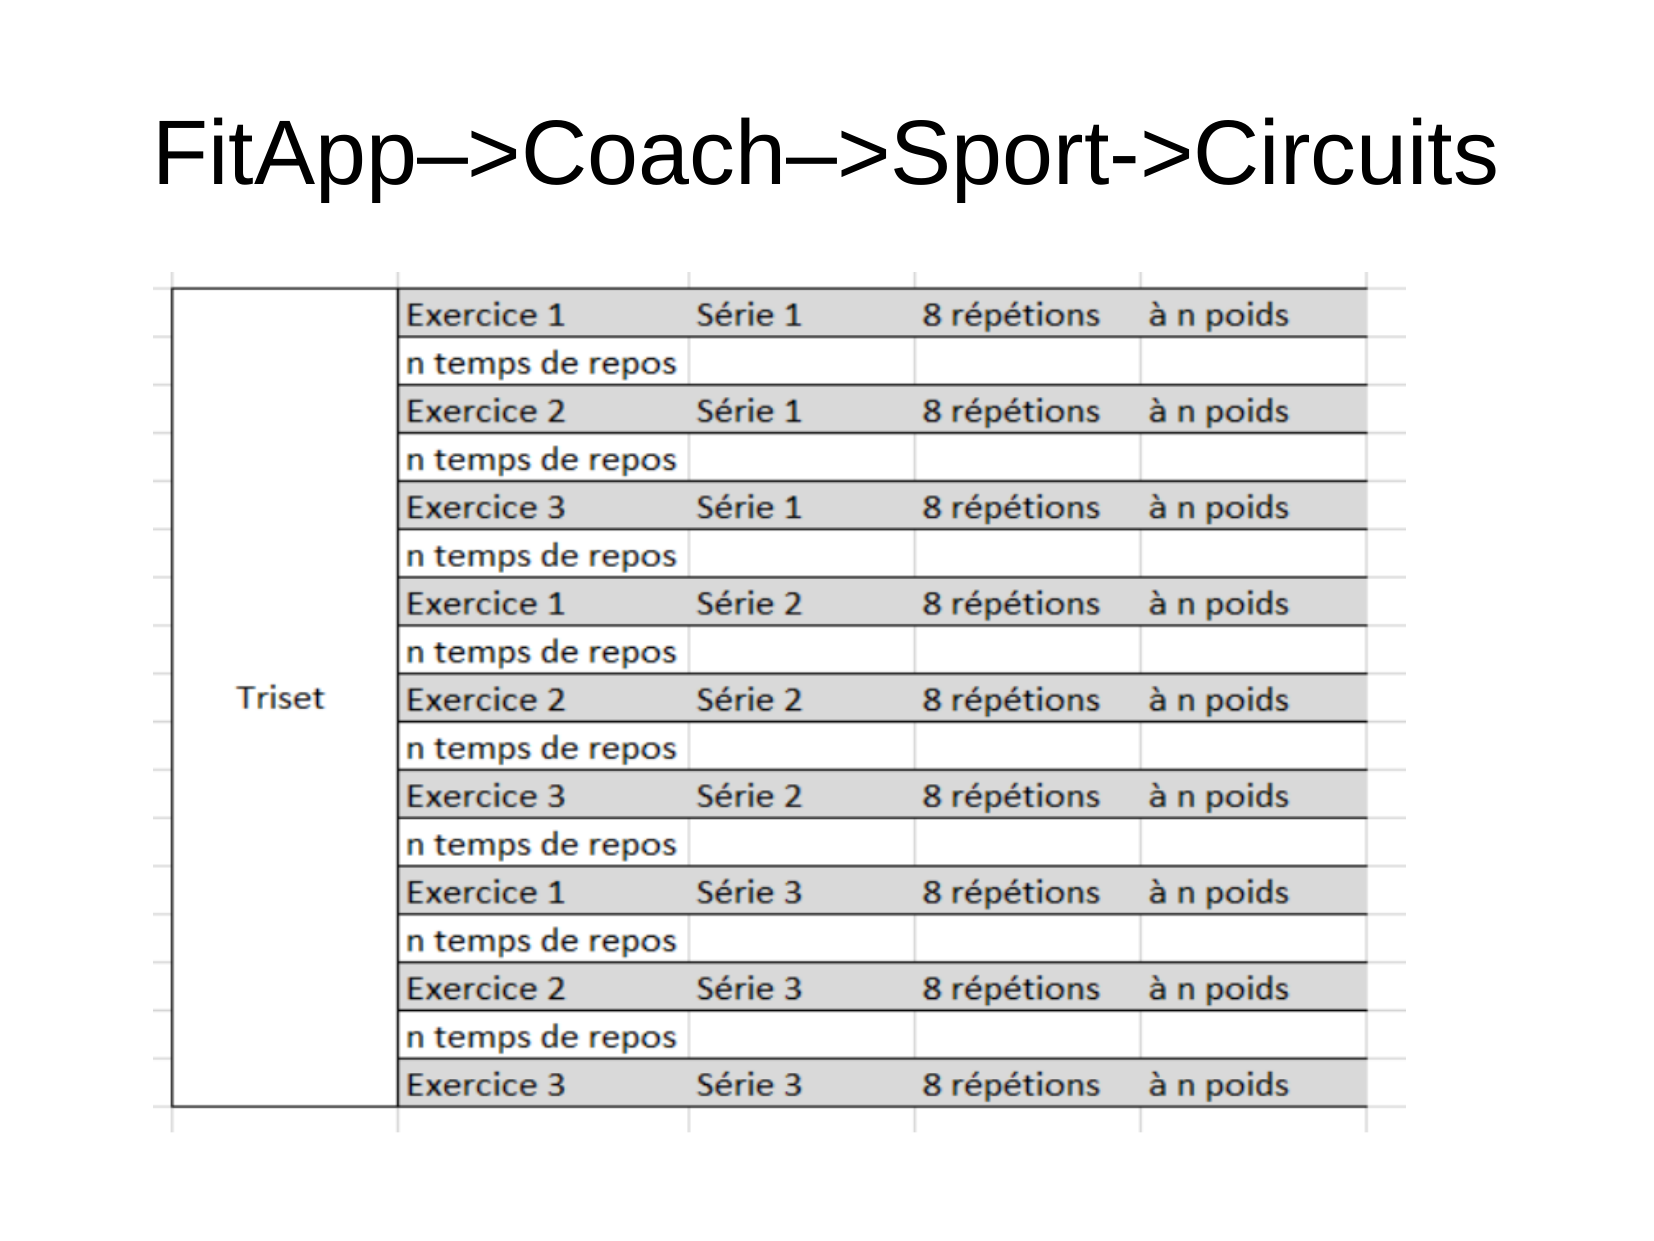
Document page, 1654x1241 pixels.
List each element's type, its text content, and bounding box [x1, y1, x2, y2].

picture [153, 272, 1406, 1134]
title FitApp–>Coach–>Sport->Circuits [82, 49, 1571, 257]
